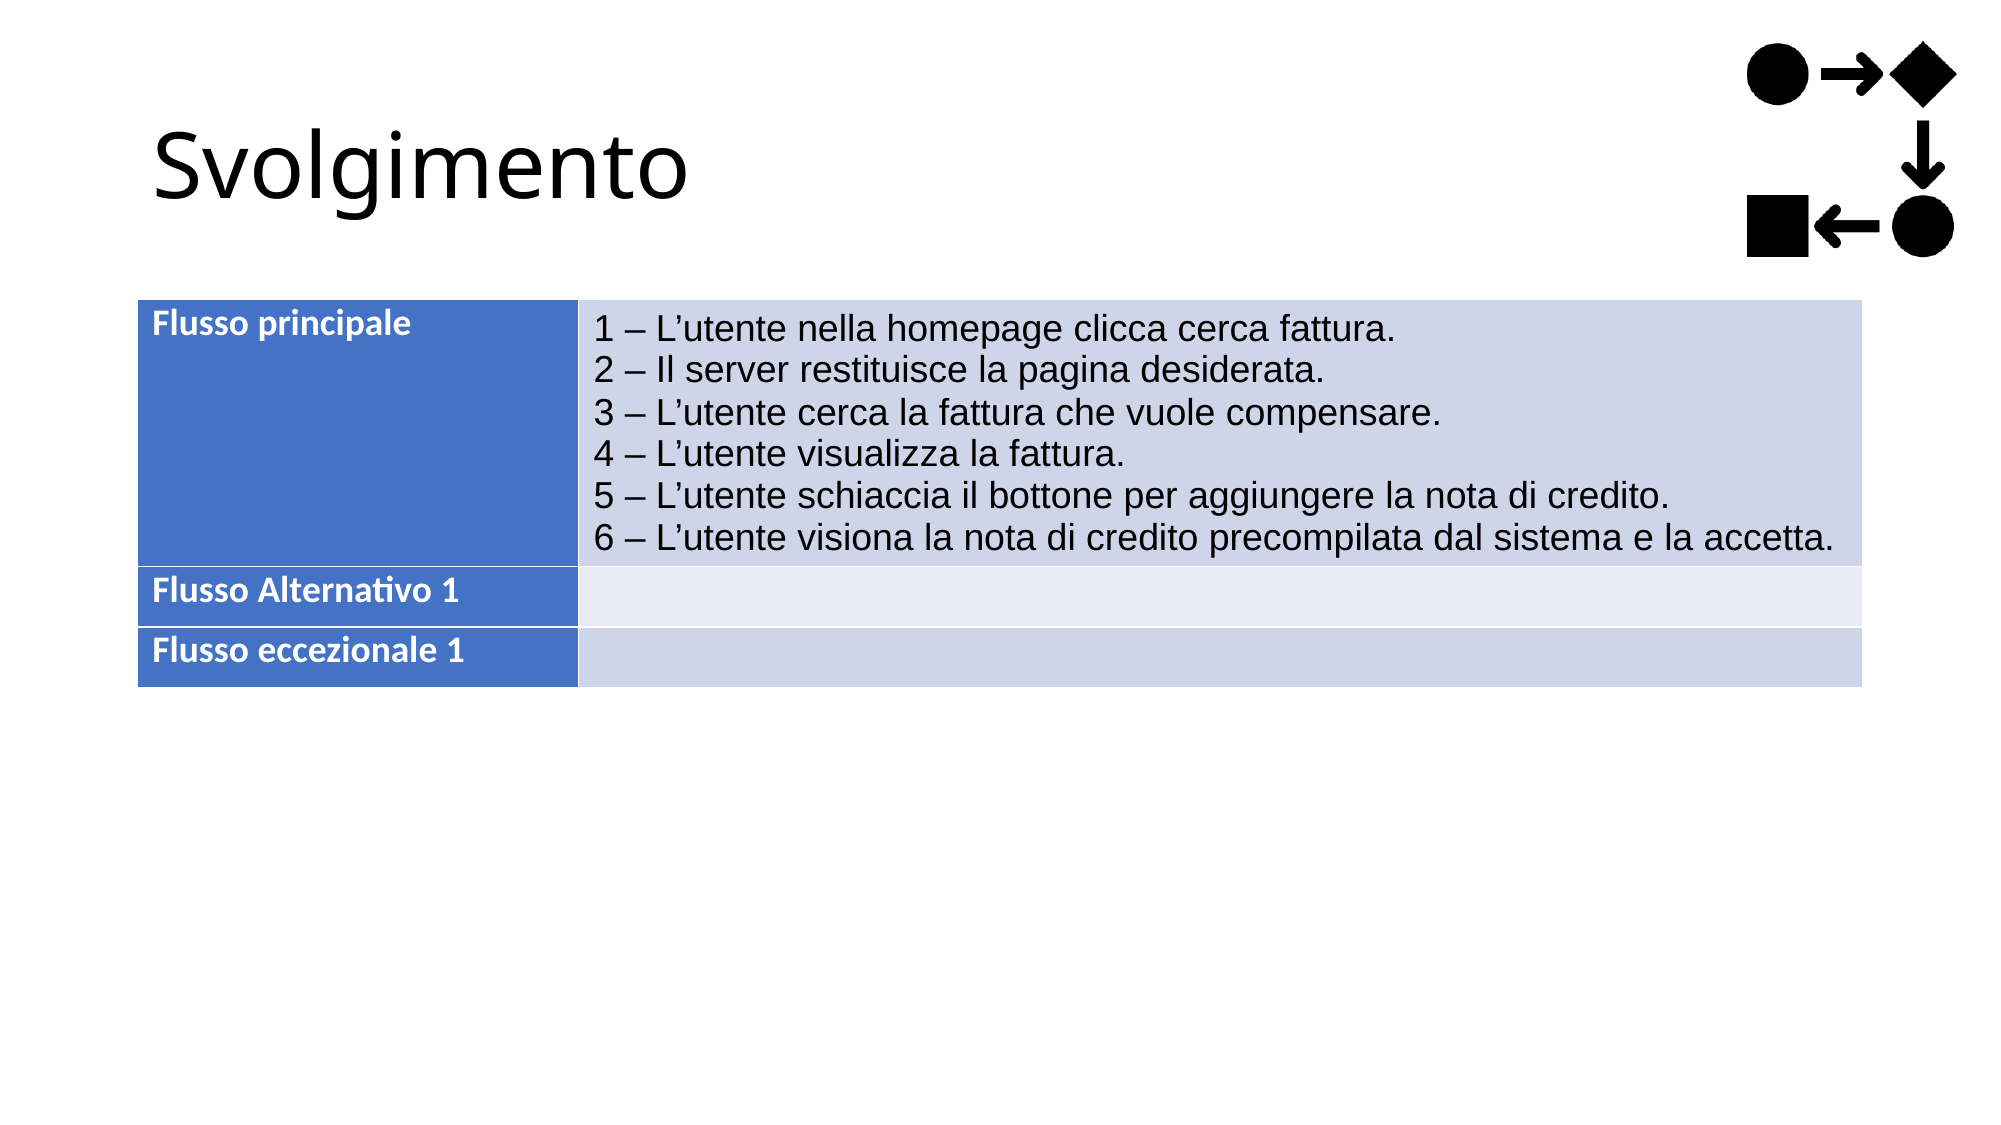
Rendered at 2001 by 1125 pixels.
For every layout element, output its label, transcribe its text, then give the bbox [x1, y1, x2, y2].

picture [1703, 0, 2000, 297]
table_header 1 – L’utente nella homepage clicca cerca fattura. 2 – Il server restituisce la pagina desiderata. 3 – L’utente cerca la fattura che vuole compensare. 4 – L’utente visualizza la fattura. 5 – L’utente schiaccia il bottone per aggiungere la nota di credito. 6 – L’utente visiona la nota di credito precompilata dal sistema e la accetta. [579, 300, 1862, 566]
table_header Flusso principale [138, 300, 578, 566]
table_cell Flusso Alternativo 1 [138, 567, 578, 626]
title Svolgimento [137, 59, 1703, 278]
table_cell [579, 567, 1862, 626]
table_cell [579, 628, 1862, 687]
table_cell Flusso eccezionale 1 [138, 628, 578, 687]
